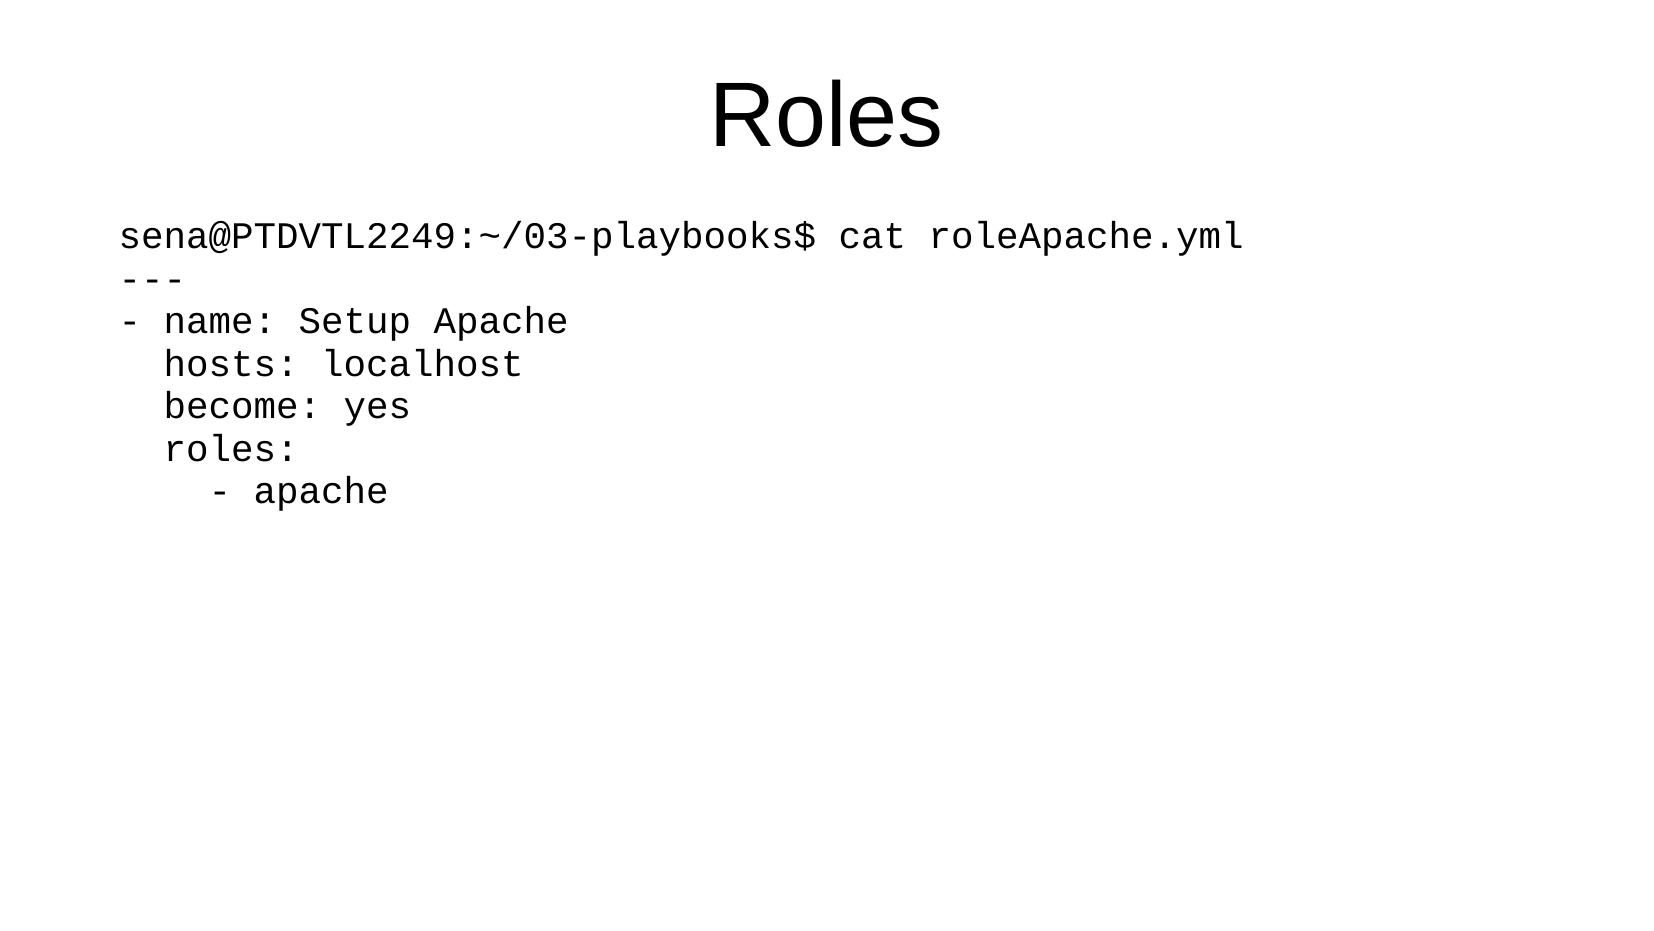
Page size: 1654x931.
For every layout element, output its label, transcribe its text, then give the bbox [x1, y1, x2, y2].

text_box sena@PTDVTL2249:~/03-playbooks$ cat roleApache.yml --- - name: Setup Apache hosts: localhost become: yes roles: - apache [103, 210, 1613, 931]
title Roles [82, 37, 1571, 193]
